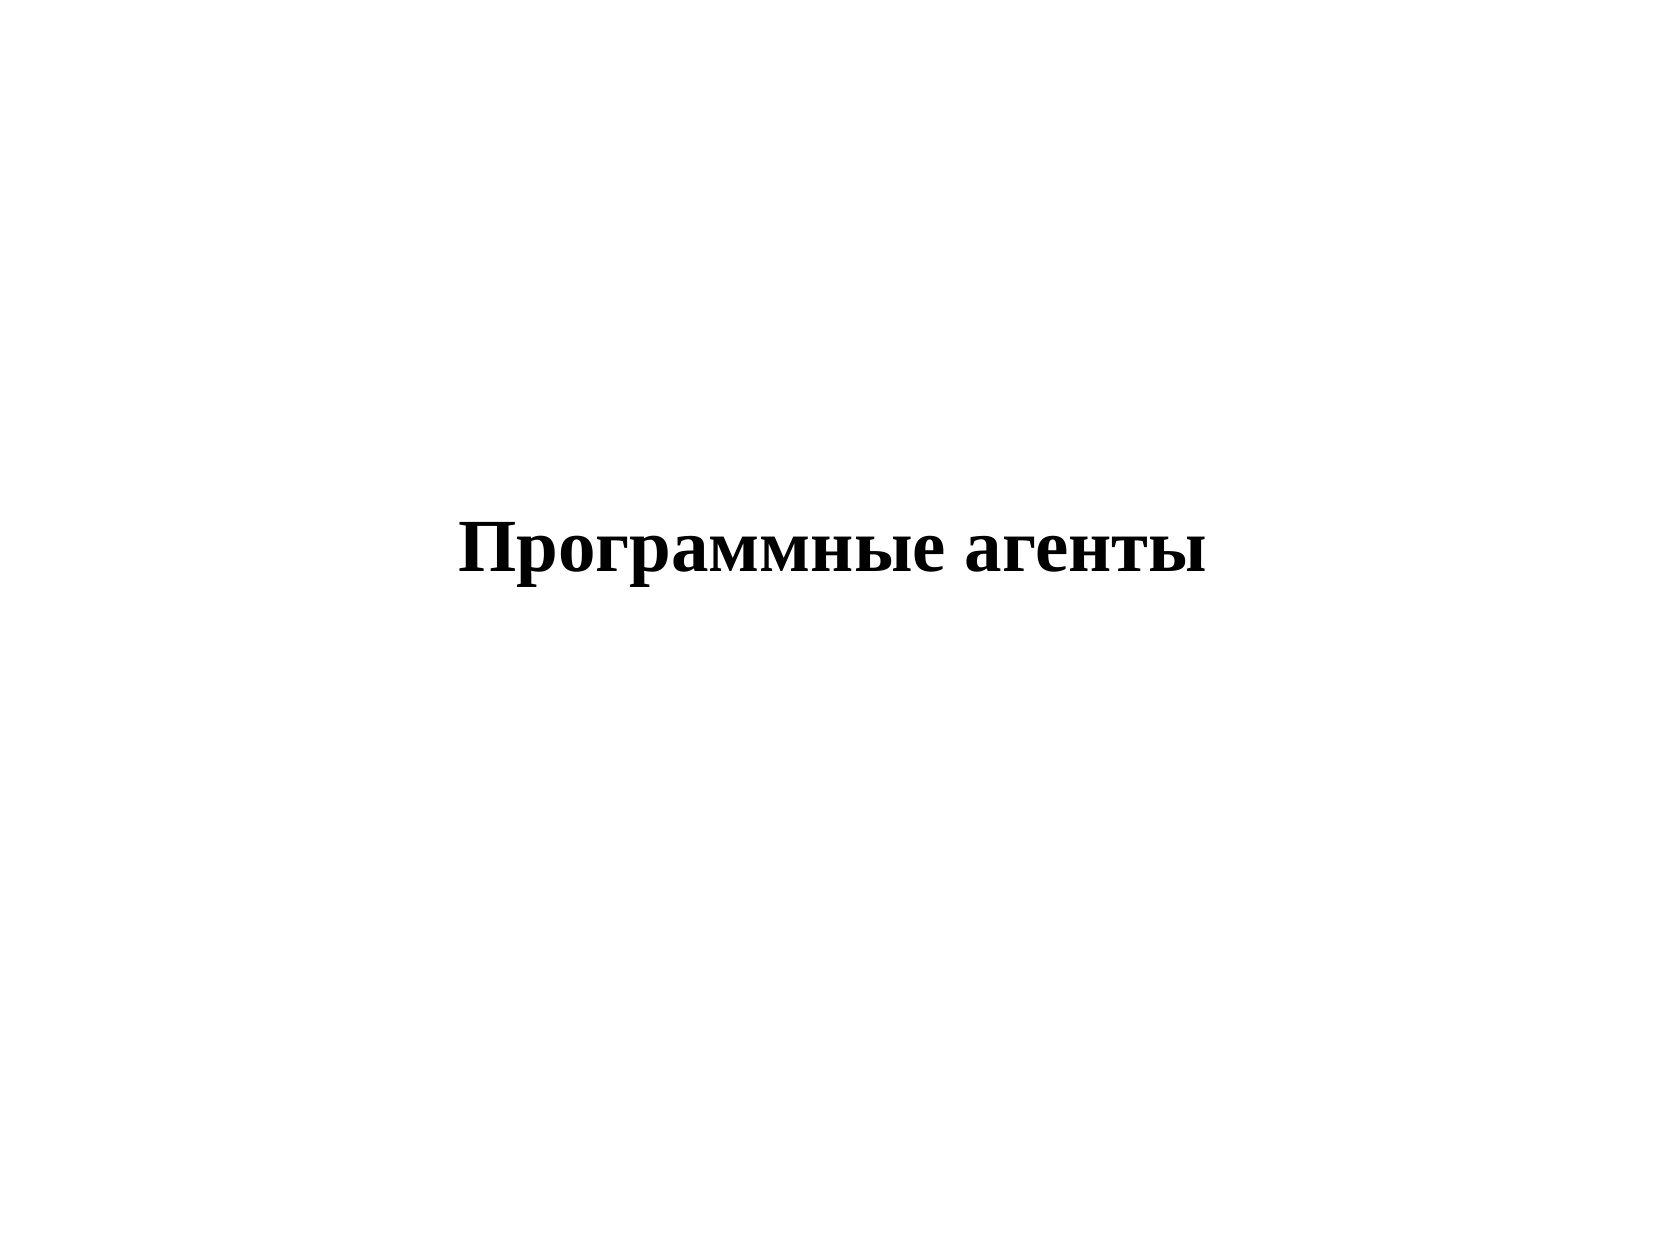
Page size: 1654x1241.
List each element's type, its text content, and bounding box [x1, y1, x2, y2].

title Программные агенты [88, 442, 1577, 650]
